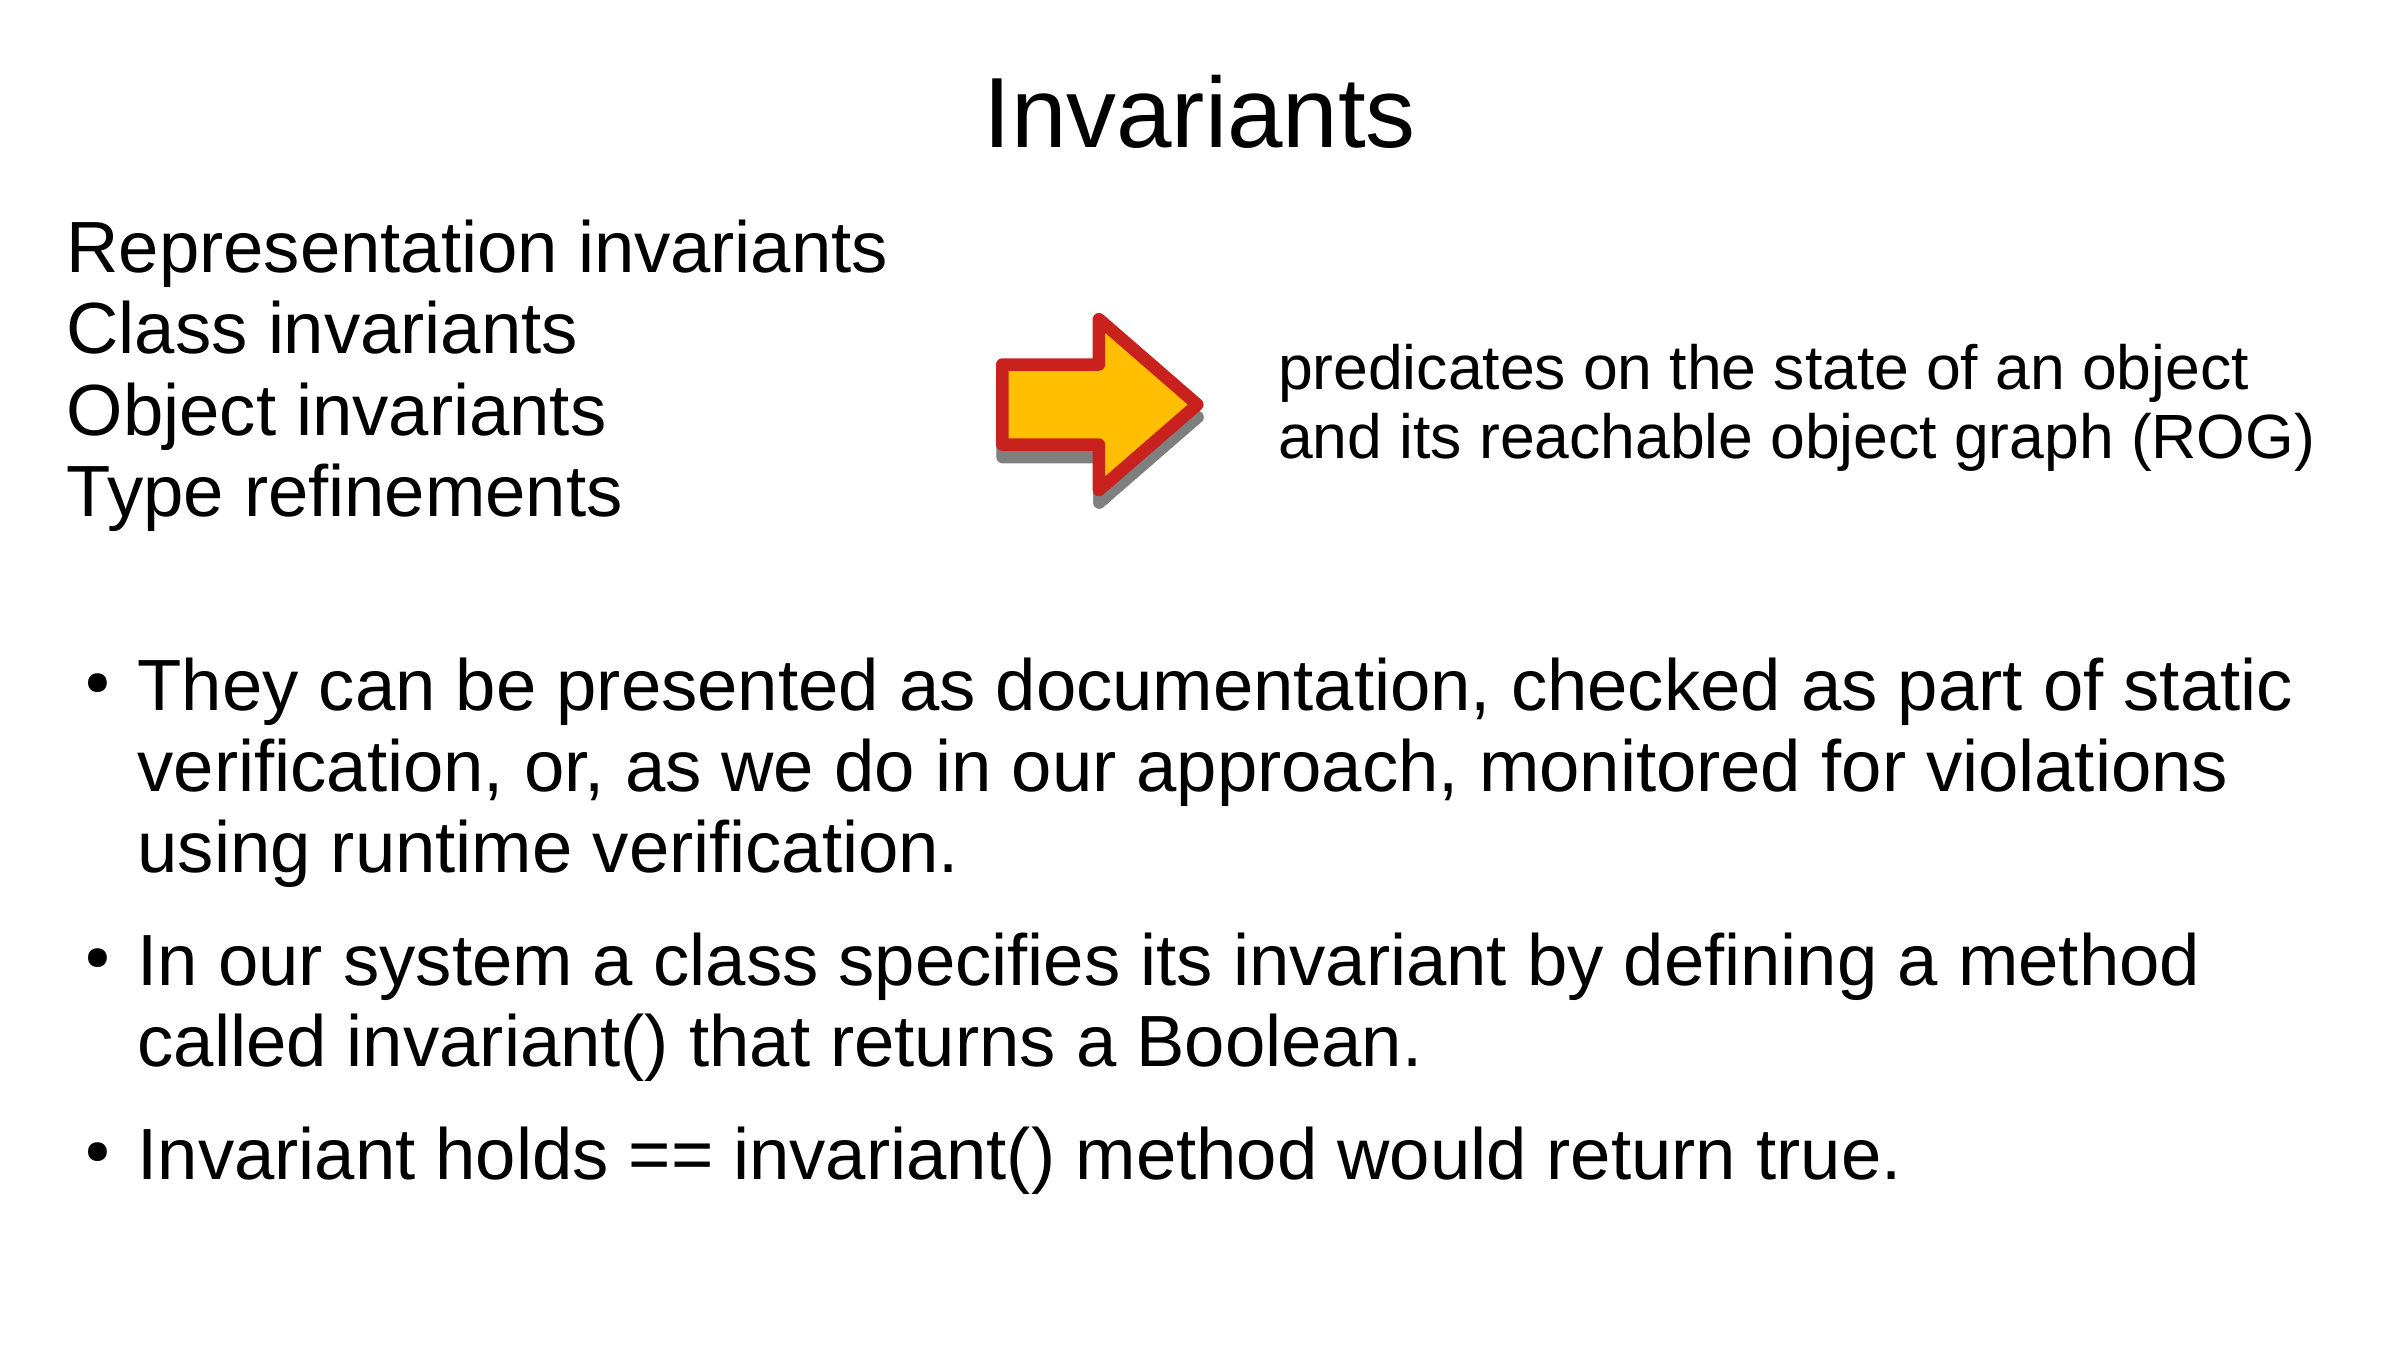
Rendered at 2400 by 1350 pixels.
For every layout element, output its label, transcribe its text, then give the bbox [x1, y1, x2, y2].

title Invariants [120, 0, 2280, 207]
text_box [1002, 319, 1198, 491]
text_box predicates on the state of an object and its reachable object graph (ROG) [1263, 325, 2364, 480]
list Representation invariants Class invariants Object invariants Type refinements They can be presented as documentation, checked as part of static verification, or, as we do in our approach, monitored for violations using runtime verification. In our system a class specifies its invariant by defining a method called invariant() that returns a Boolean. Invariant holds == invariant() method would return true. [66, 207, 2352, 1321]
